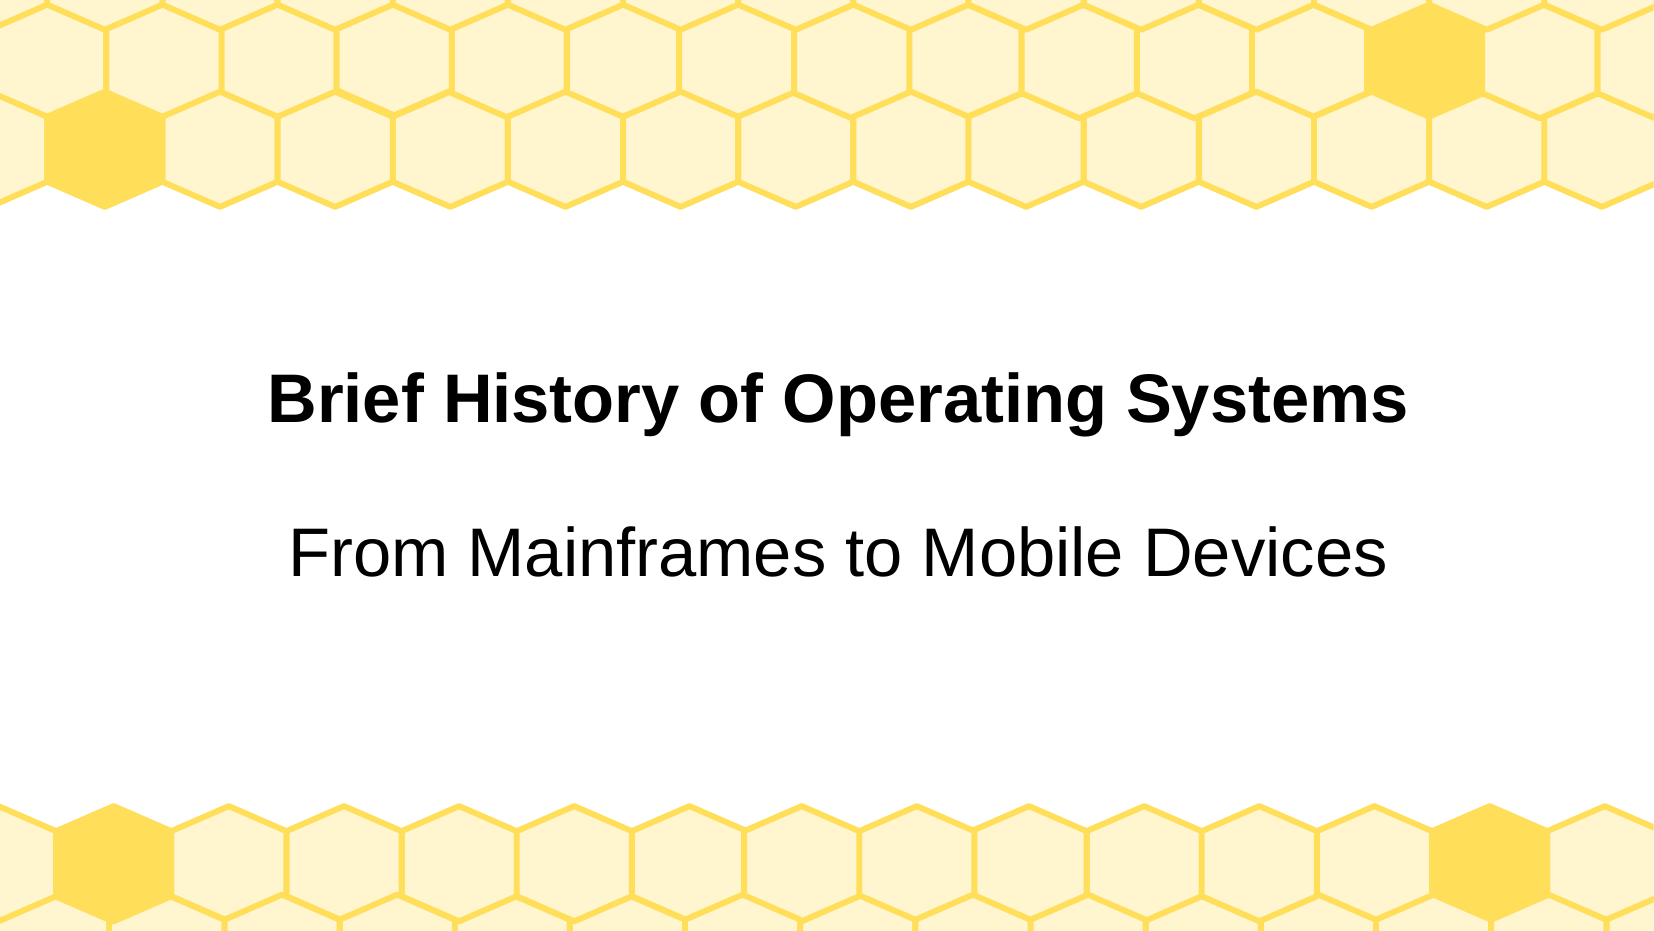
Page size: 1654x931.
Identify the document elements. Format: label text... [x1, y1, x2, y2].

title Brief History of Operating Systems From Mainframes to Mobile Devices [76, 283, 1565, 591]
